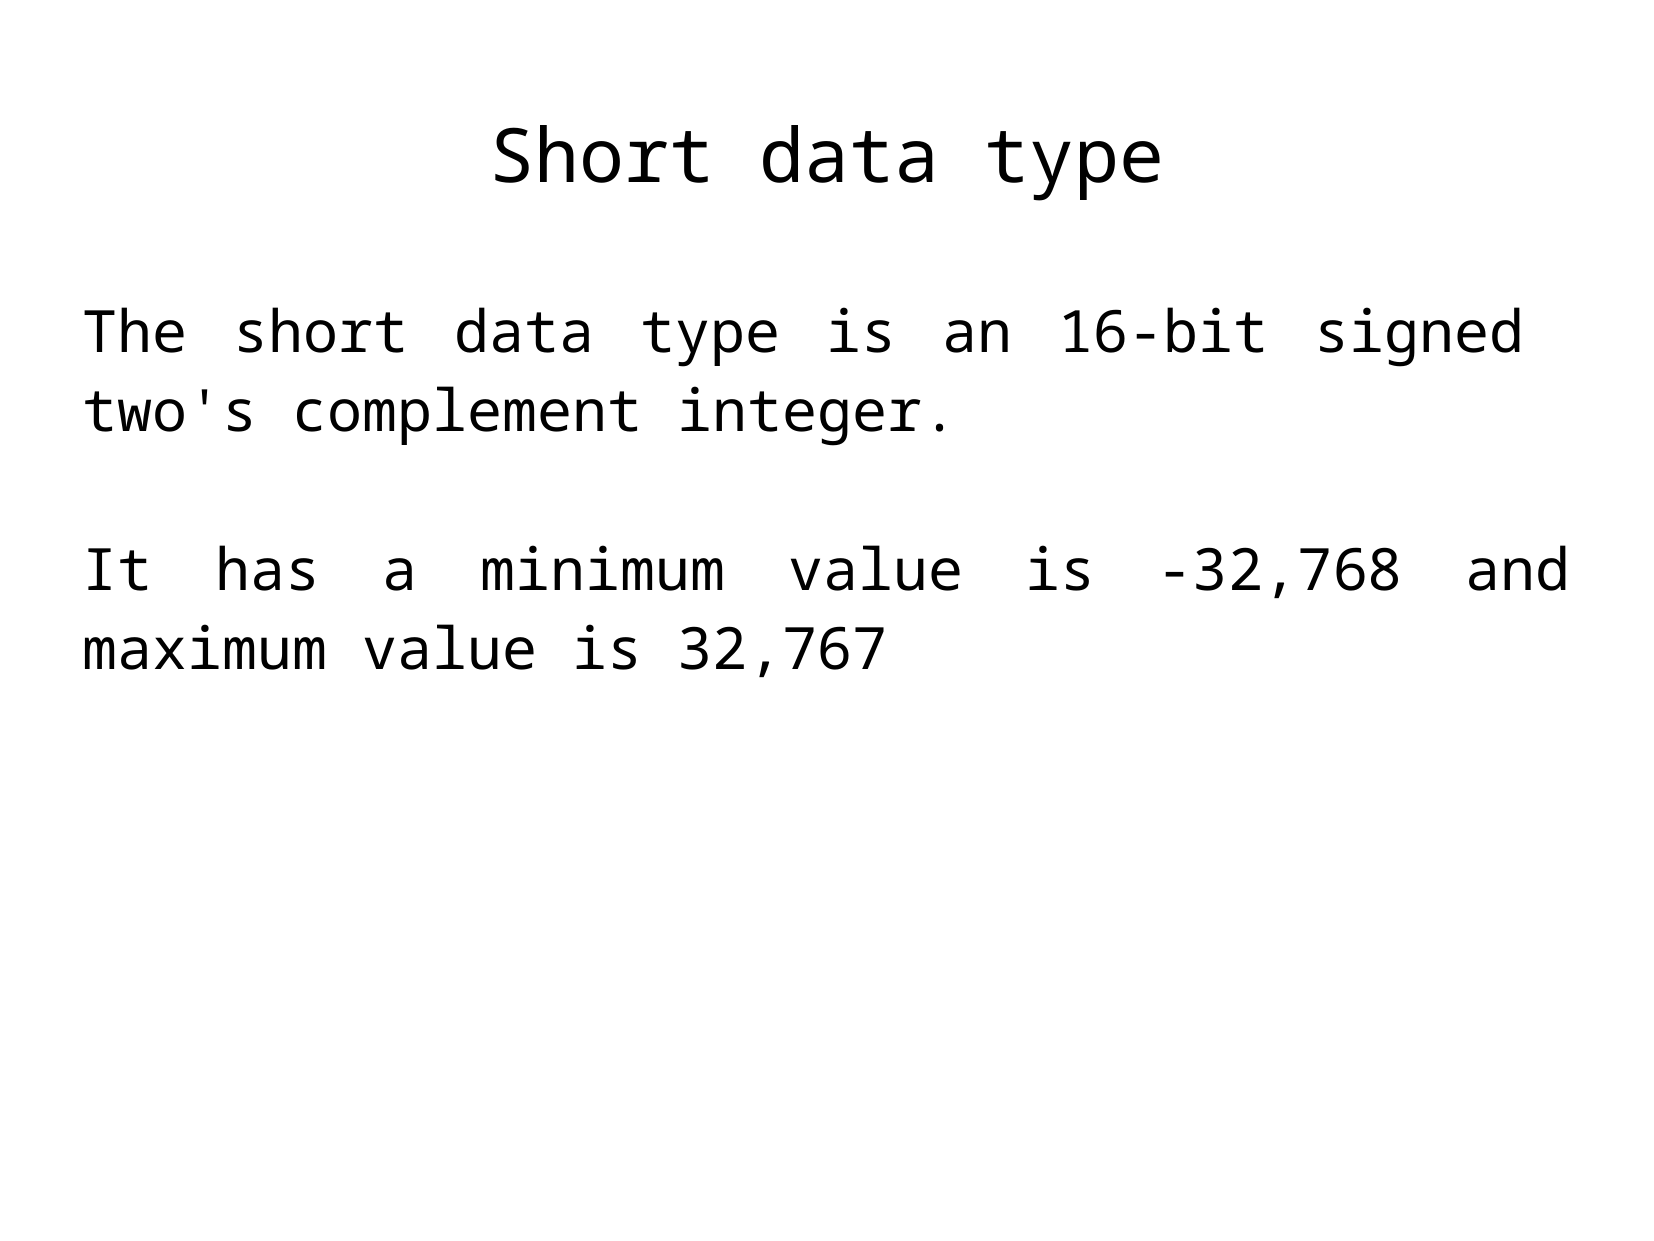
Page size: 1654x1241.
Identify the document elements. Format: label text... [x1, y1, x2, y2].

subtitle The short data type is an 16-bit signed two's complement integer. It has a minimum value is -32,768 and maximum value is 32,767 [82, 290, 1571, 1010]
title Short data type [82, 49, 1571, 257]
